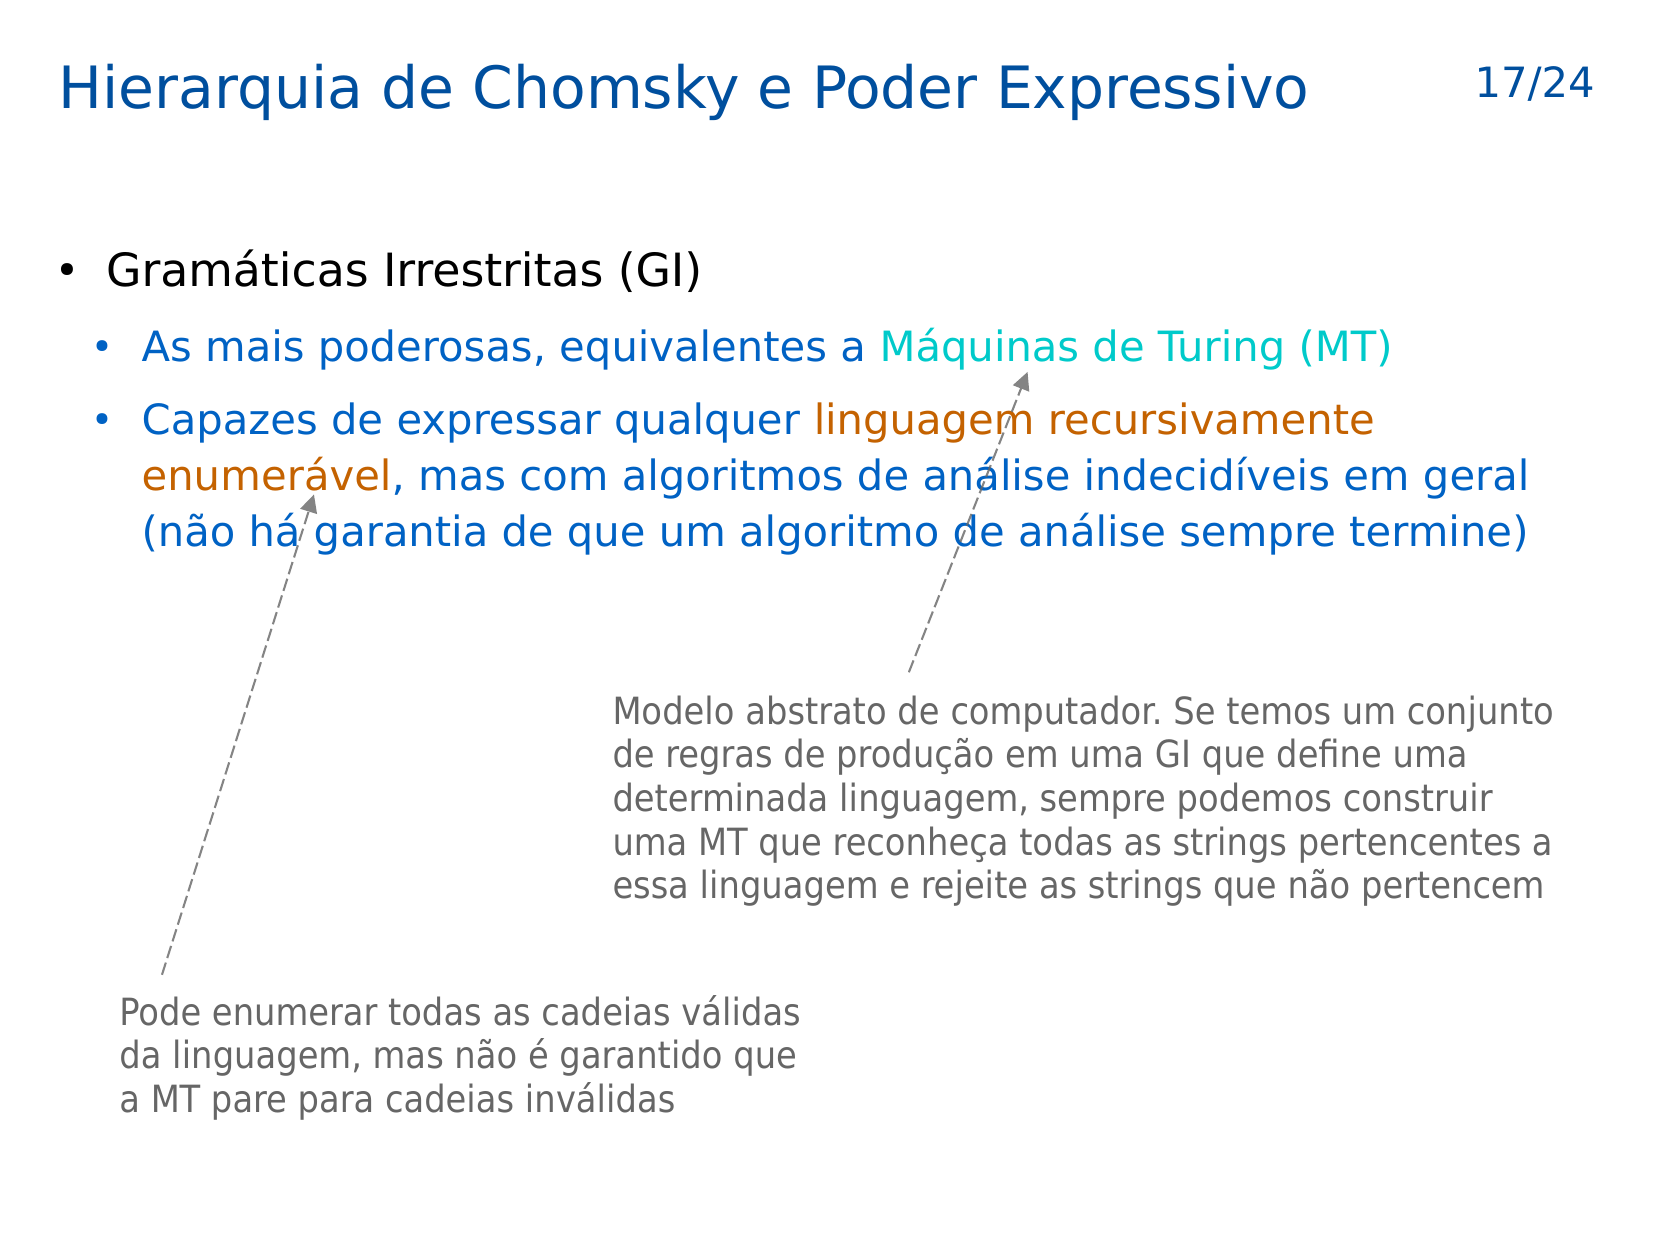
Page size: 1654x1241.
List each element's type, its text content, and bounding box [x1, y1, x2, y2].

text_box Pode enumerar todas as cadeias válidas da linguagem, mas não é garantido que a MT pare para cadeias inválidas [104, 983, 831, 1129]
title Hierarquia de Chomsky e Poder Expressivo [59, 29, 1625, 148]
list Gramáticas Irrestritas (GI) As mais poderosas, equivalentes a Máquinas de Turing (MT) Capazes de expressar qualquer linguagem recursivamente enumerável, mas com algoritmos de análise indecidíveis em geral (não há garantia de que um algoritmo de análise sempre termine) [59, 236, 1595, 1211]
text_box Modelo abstrato de computador. Se temos um conjunto de regras de produção em uma GI que define uma determinada linguagem, sempre podemos construir uma MT que reconheça todas as strings pertencentes a essa linguagem e rejeite as strings que não pertencem [597, 682, 1579, 922]
